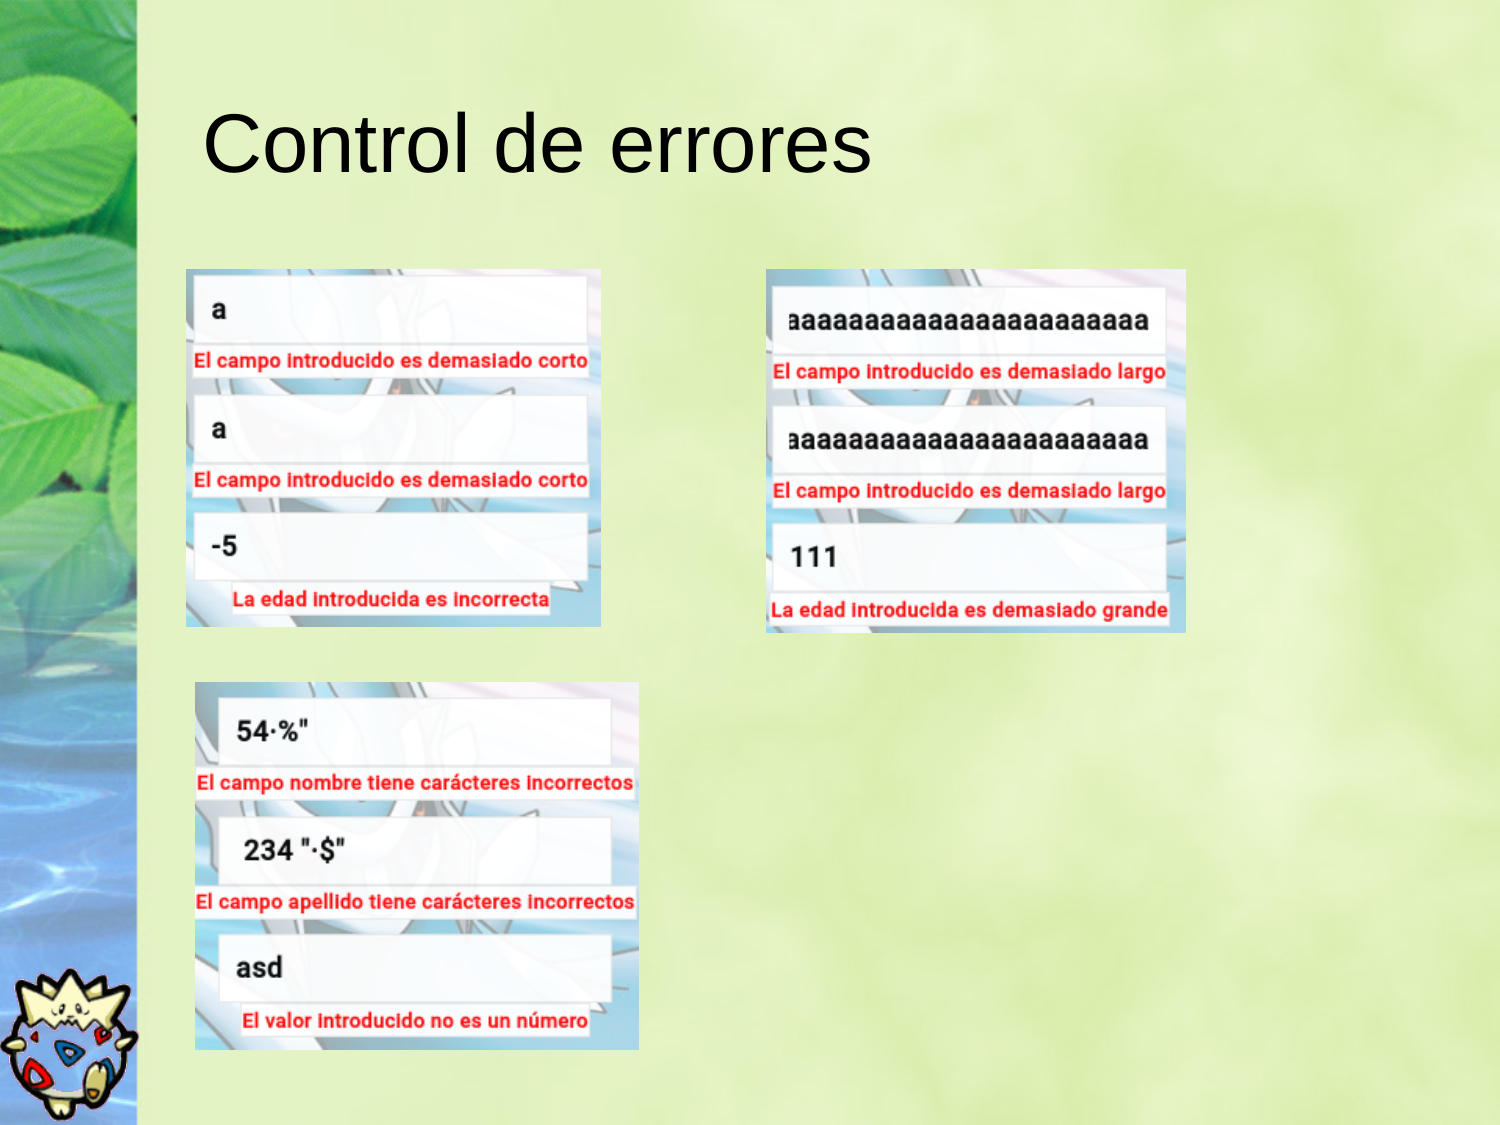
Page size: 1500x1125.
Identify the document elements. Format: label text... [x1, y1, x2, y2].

title Control de errores [187, 45, 1425, 233]
picture [0, 0, 1500, 1125]
